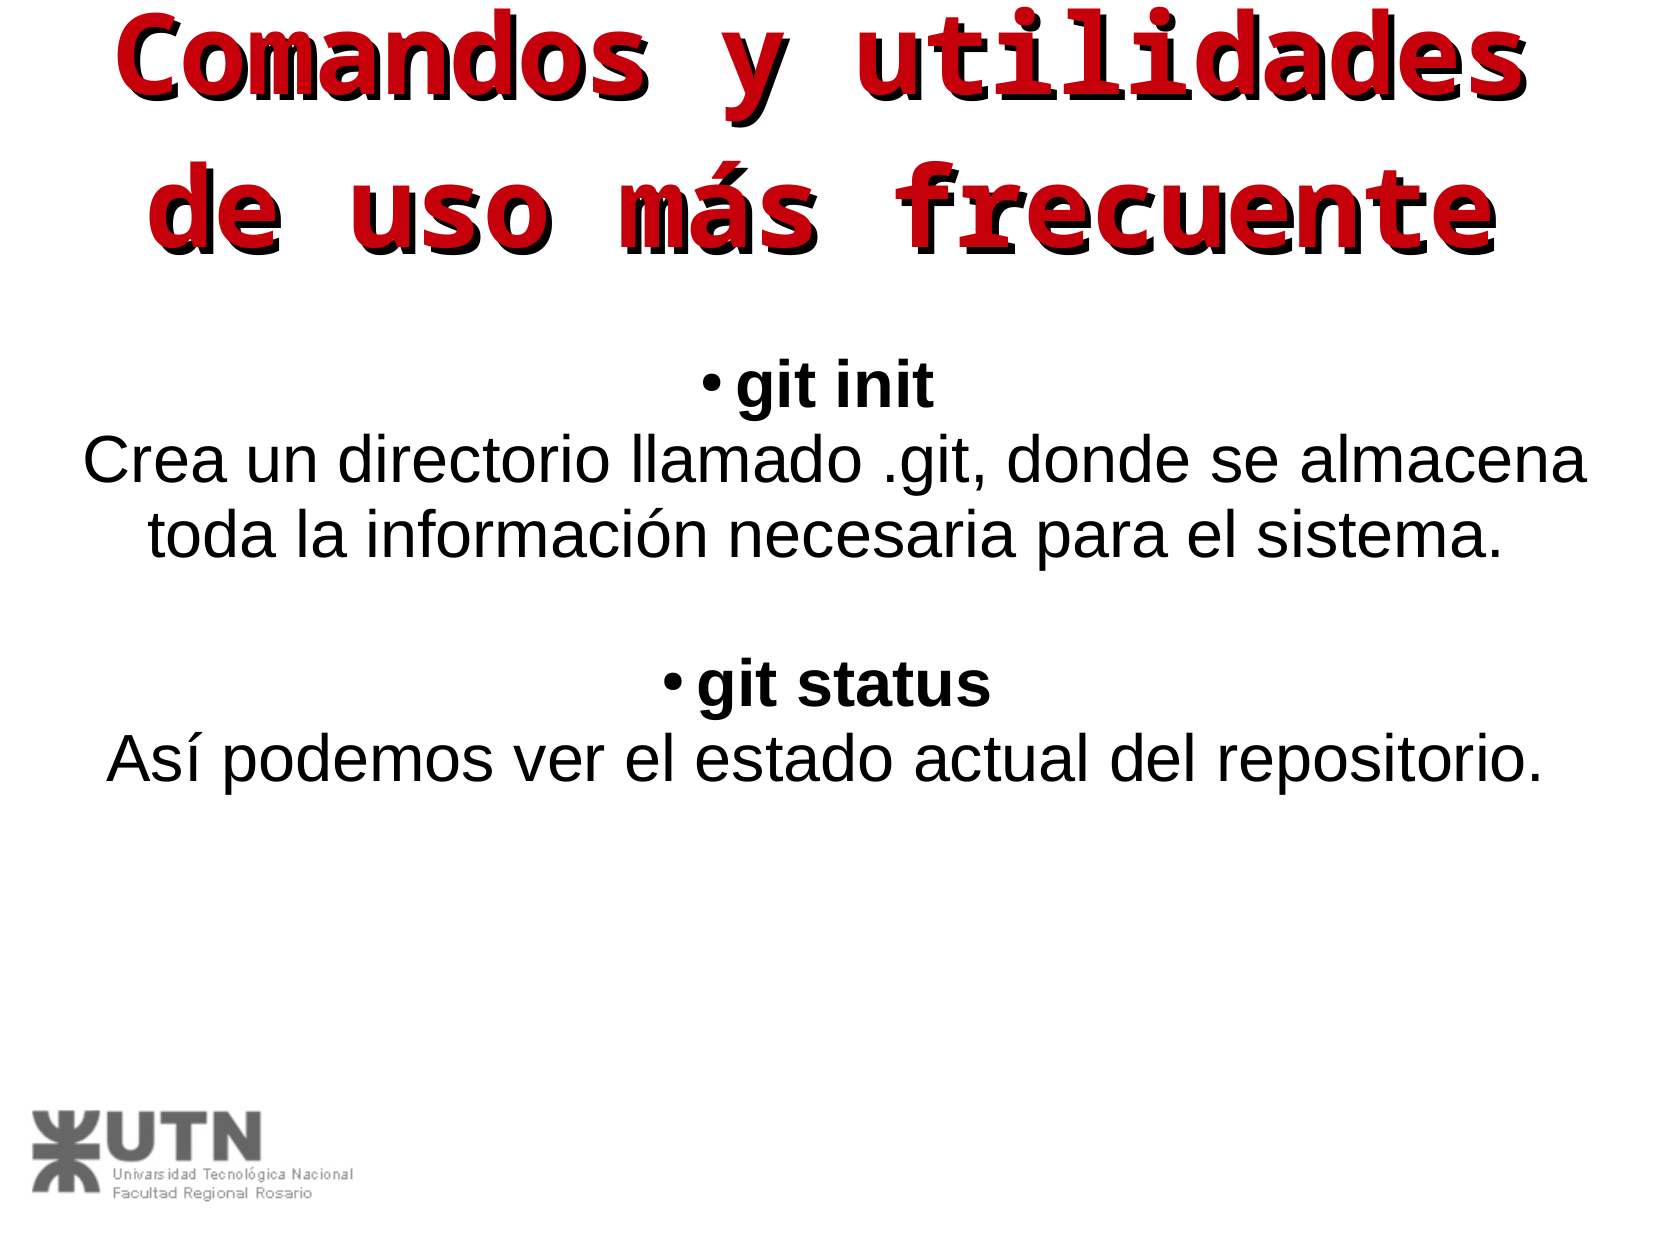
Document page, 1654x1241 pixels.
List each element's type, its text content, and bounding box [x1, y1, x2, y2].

title Comandos y utilidades de uso más frecuente [23, 15, 1619, 241]
picture [23, 1098, 362, 1211]
text_box git init Crea un directorio llamado .git, donde se almacena toda la información necesaria para el sistema. git status Así podemos ver el estado actual del repositorio. [11, 339, 1642, 991]
